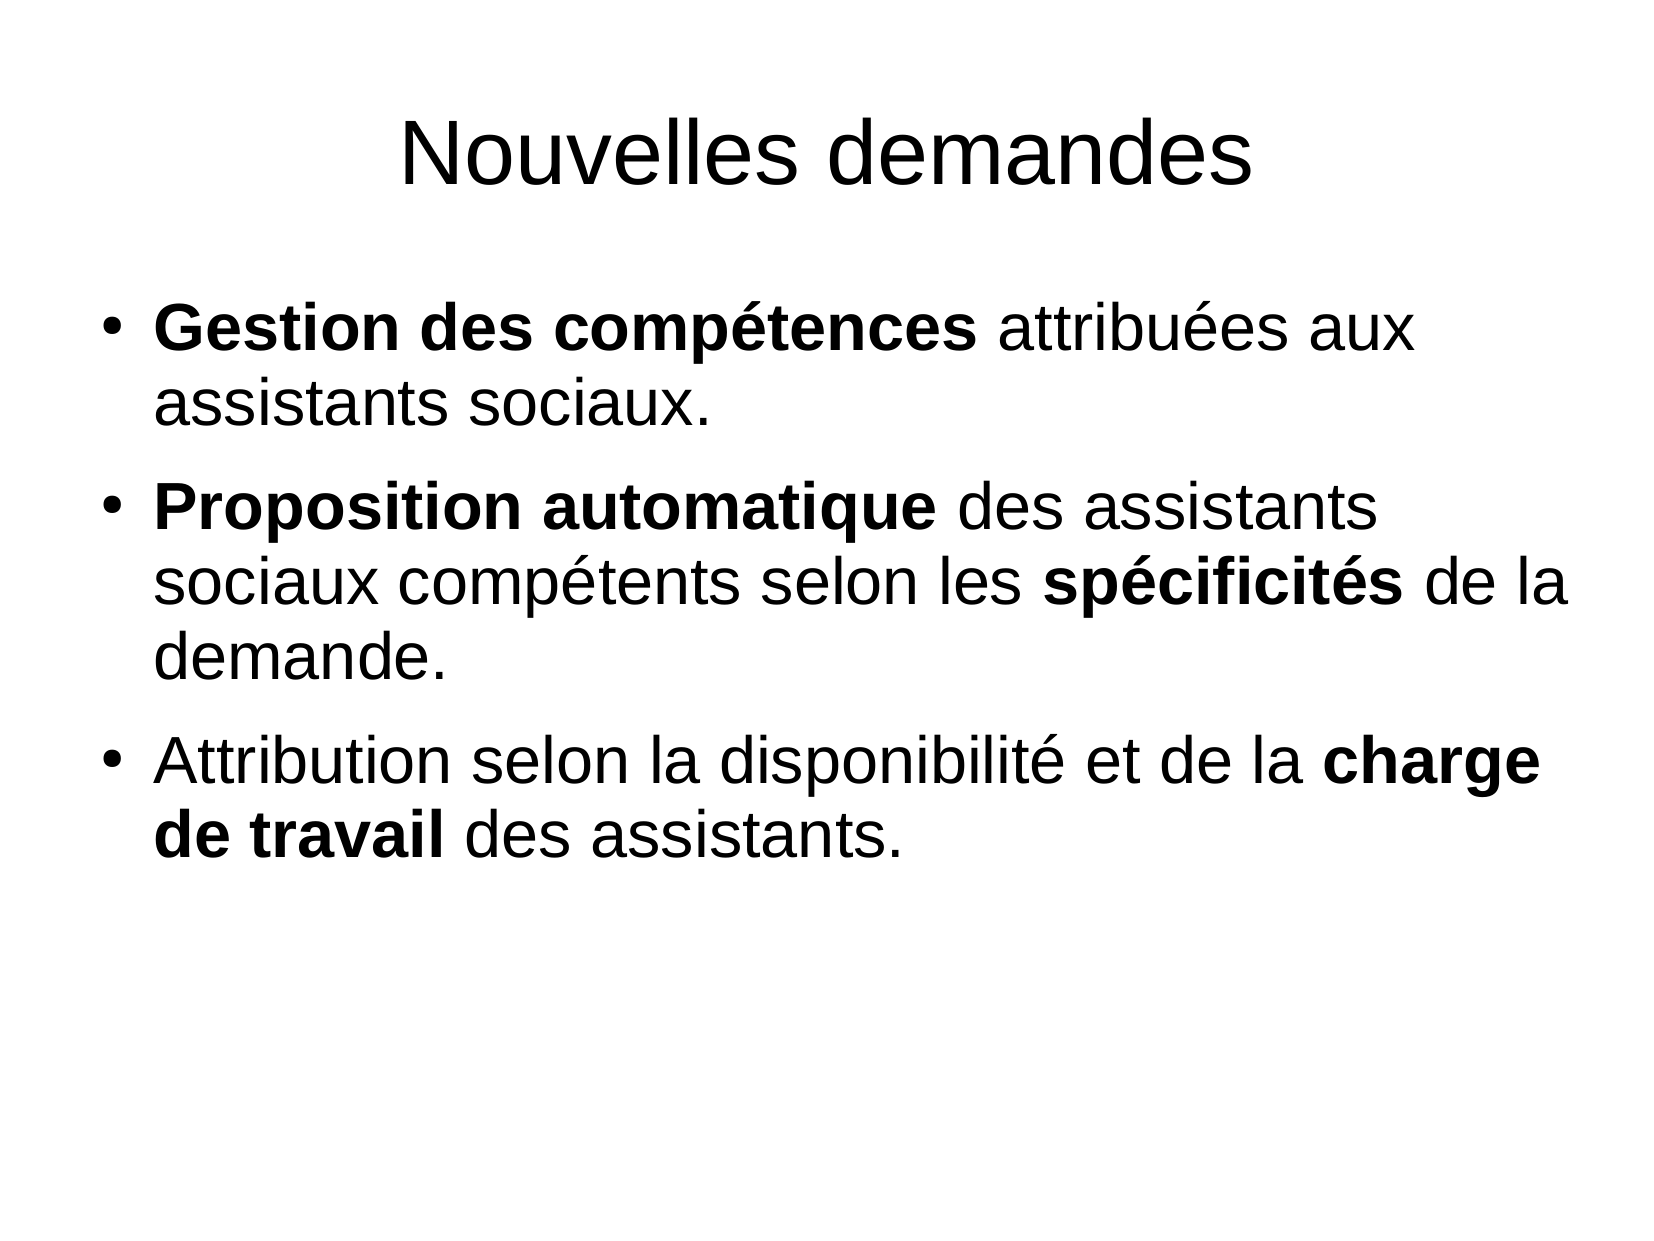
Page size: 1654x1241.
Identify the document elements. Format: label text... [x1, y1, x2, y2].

title Nouvelles demandes [82, 49, 1571, 257]
list Gestion des compétences attribuées aux assistants sociaux. Proposition automatique des assistants sociaux compétents selon les spécificités de la demande. Attribution selon la disponibilité et de la charge de travail des assistants. [82, 290, 1571, 1182]
